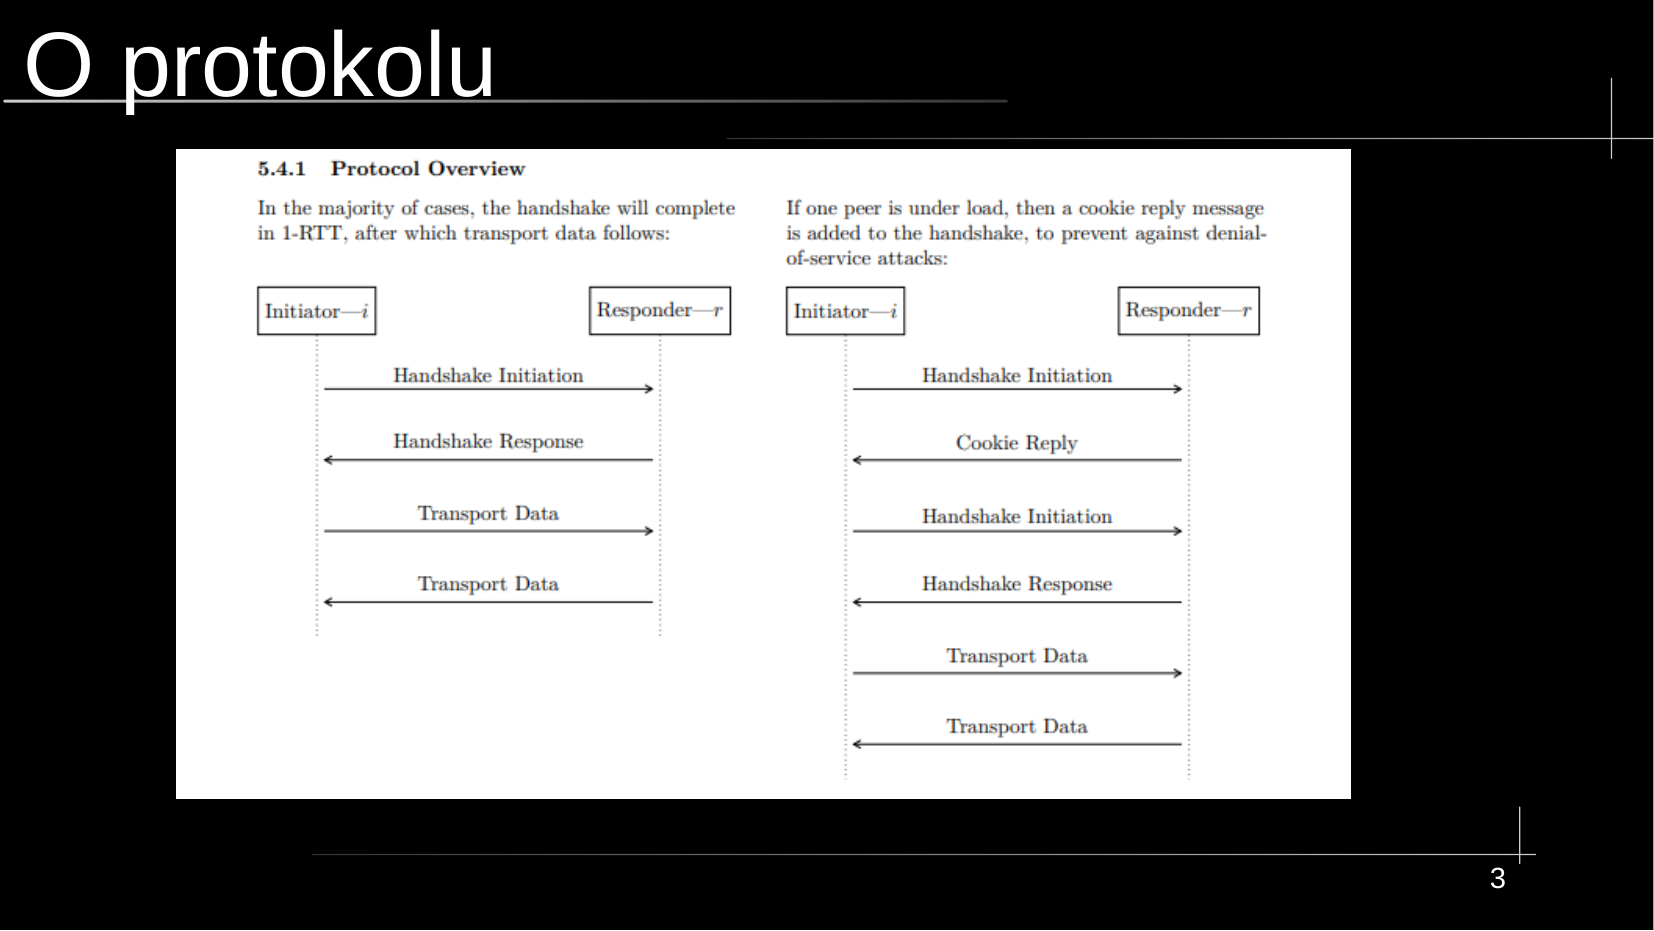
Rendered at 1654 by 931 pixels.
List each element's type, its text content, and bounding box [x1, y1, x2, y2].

picture [176, 149, 1351, 799]
title O protokolu [23, 11, 1589, 119]
